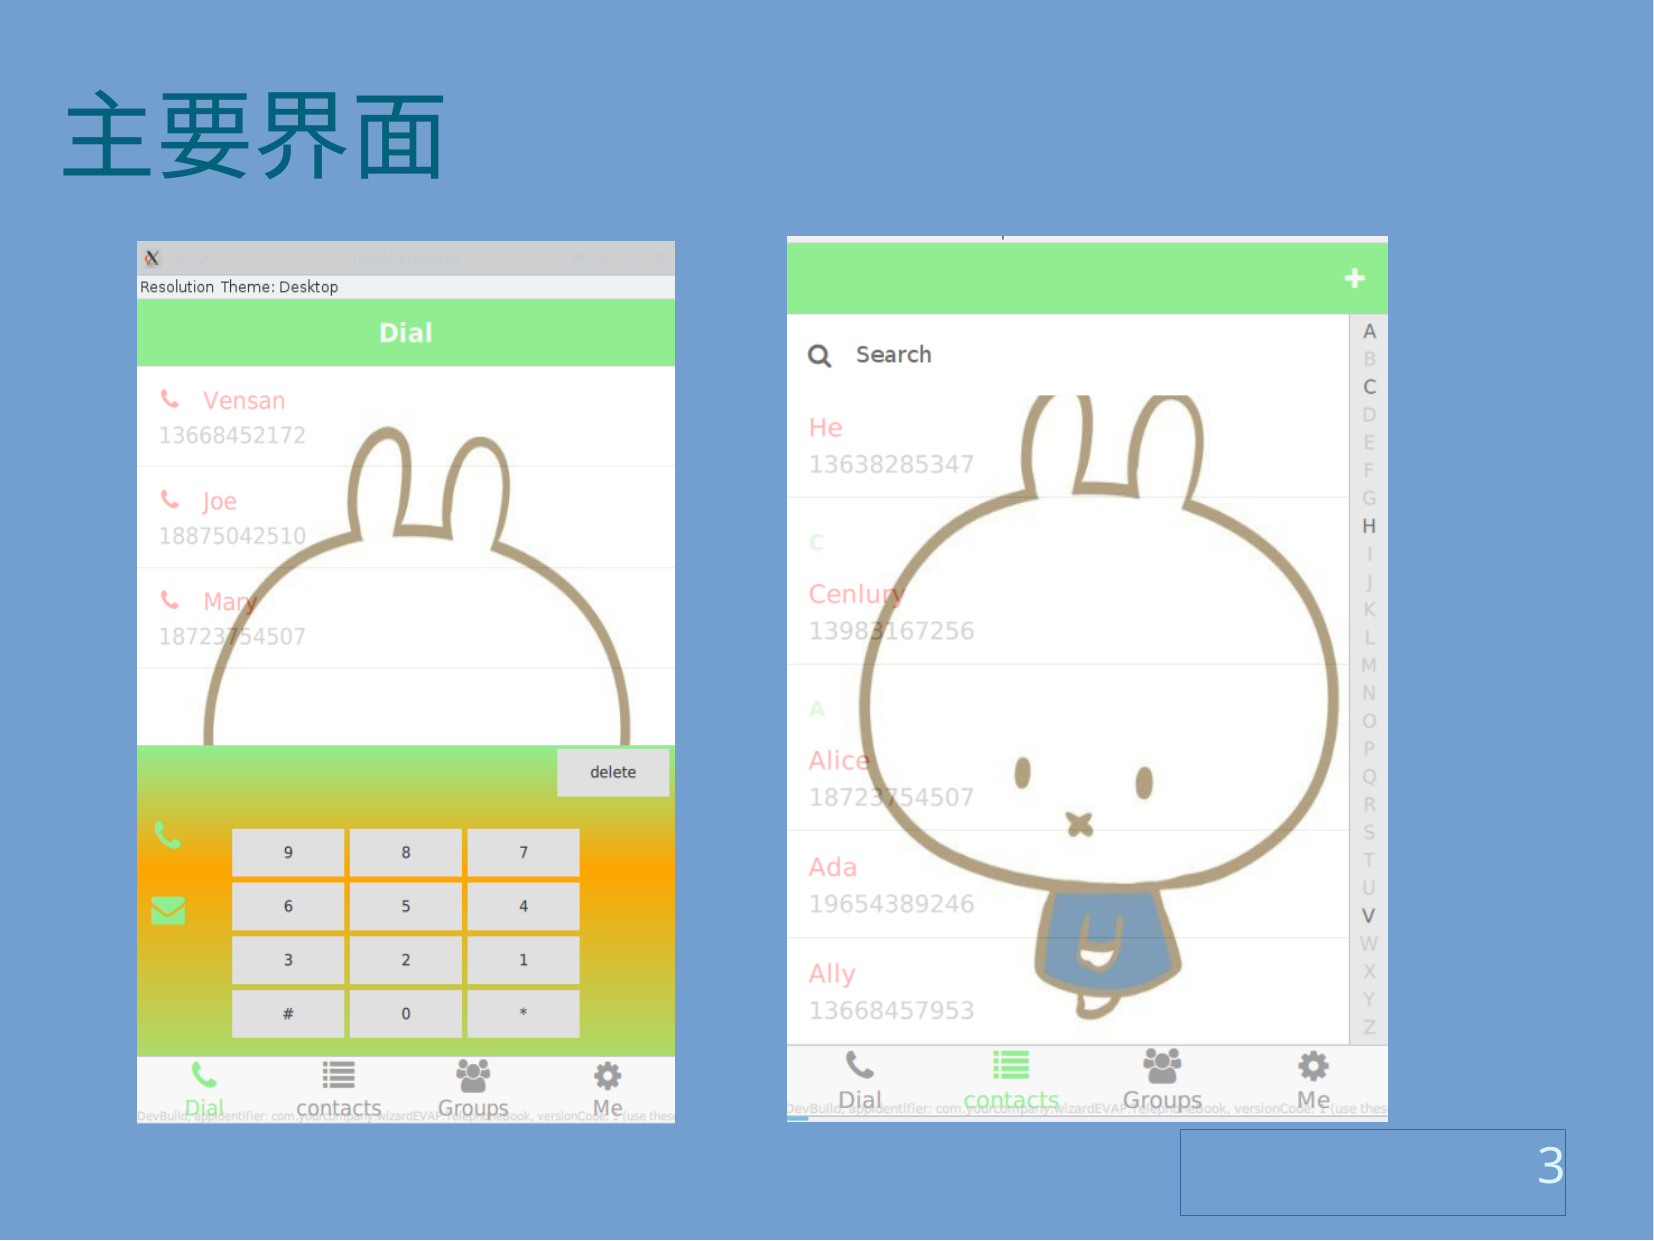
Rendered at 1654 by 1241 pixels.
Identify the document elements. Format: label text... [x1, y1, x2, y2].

picture [137, 241, 675, 1124]
title 主要界面 [59, 56, 1595, 200]
picture [787, 236, 1388, 1123]
